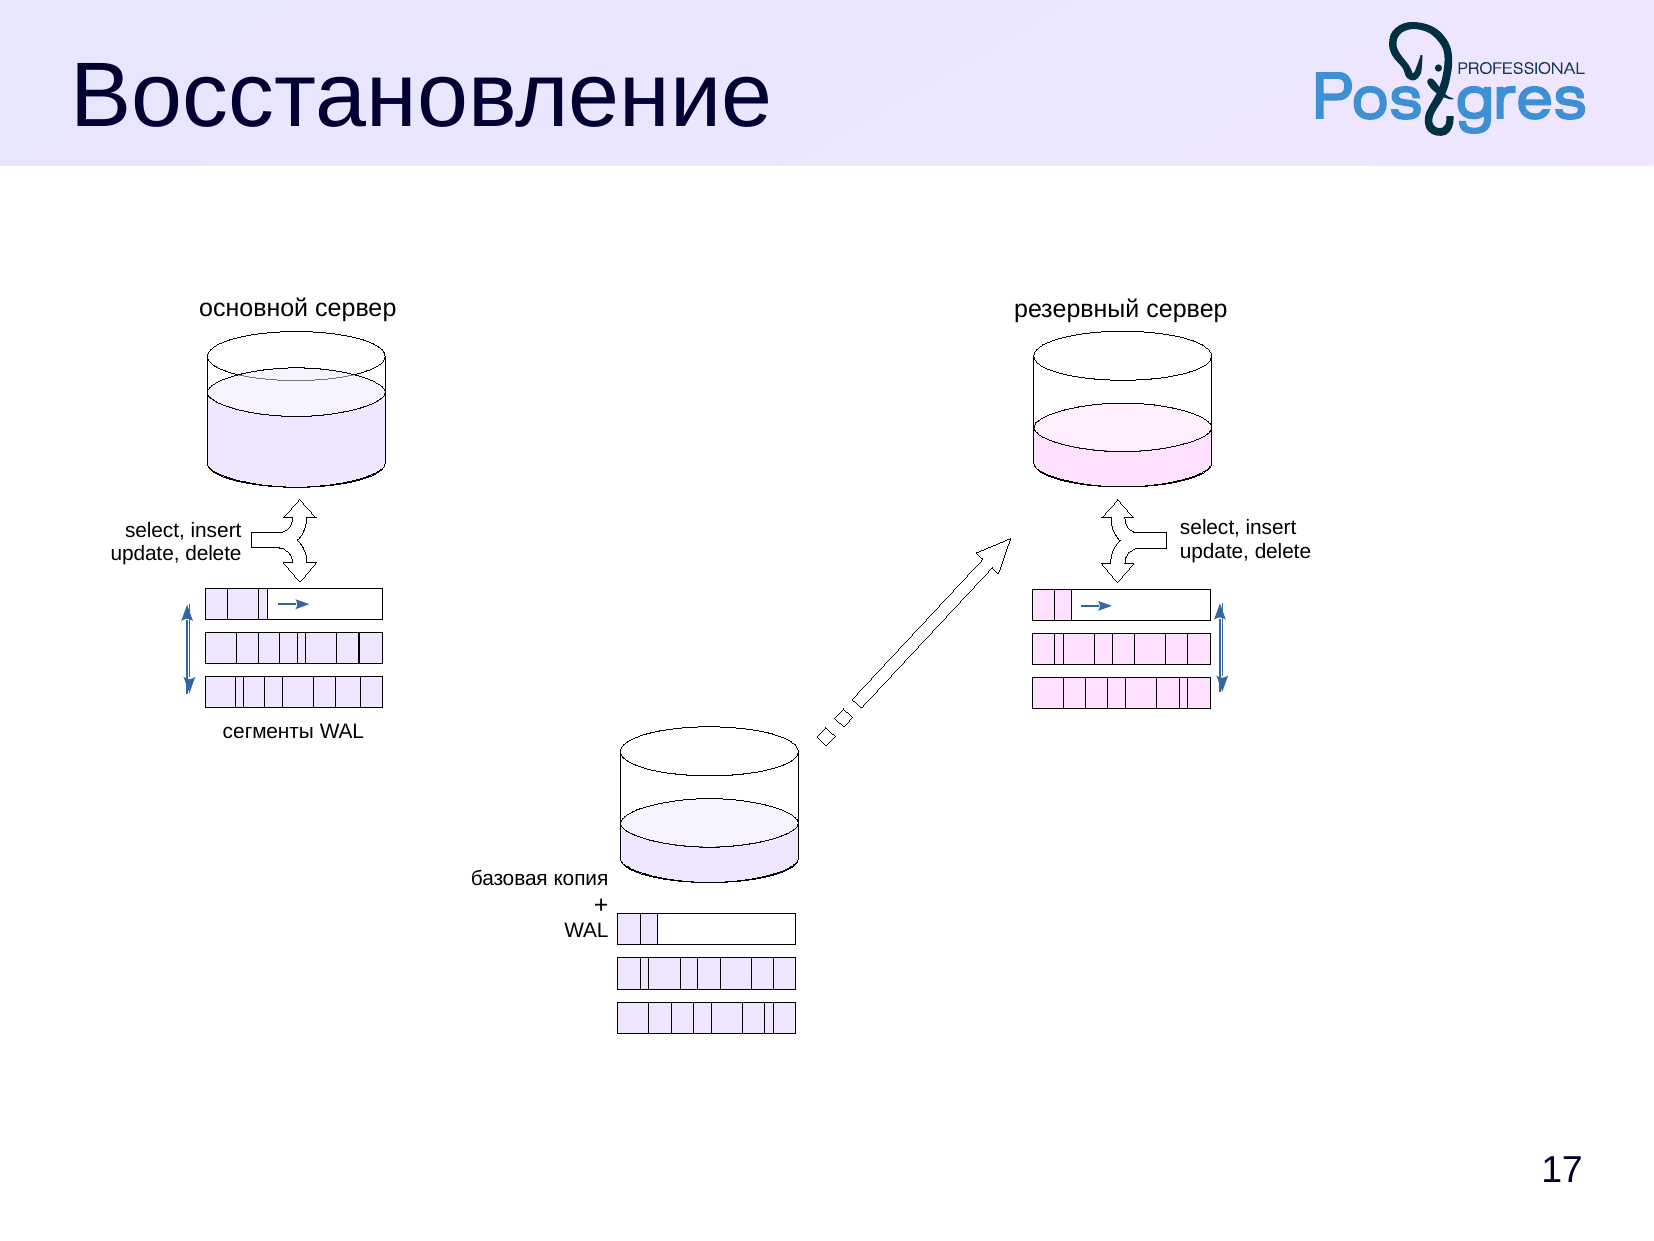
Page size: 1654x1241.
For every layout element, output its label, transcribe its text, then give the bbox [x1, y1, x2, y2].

text_box select, insert update, delete [95, 511, 257, 574]
text_box базовая копия + WAL [456, 859, 624, 950]
text_box [1033, 331, 1212, 487]
text_box [257, 499, 317, 582]
text_box [1033, 634, 1210, 664]
text_box [206, 633, 382, 663]
text_box [852, 538, 1011, 708]
text_box [1033, 590, 1072, 620]
text_box [206, 677, 382, 707]
text_box [1033, 678, 1210, 708]
text_box [618, 1003, 795, 1033]
text_box [834, 708, 853, 727]
text_box [1101, 499, 1165, 583]
text_box [817, 727, 836, 746]
text_box select, insert update, delete [1165, 508, 1327, 571]
text_box сегменты WAL [207, 712, 379, 751]
text_box [618, 914, 658, 944]
text_box [620, 726, 799, 883]
title Восстановление [70, 43, 1241, 147]
text_box [618, 958, 795, 989]
text_box основной сервер [184, 286, 412, 359]
text_box резервный сервер [999, 287, 1244, 331]
text_box [206, 589, 268, 619]
text_box [207, 331, 386, 488]
